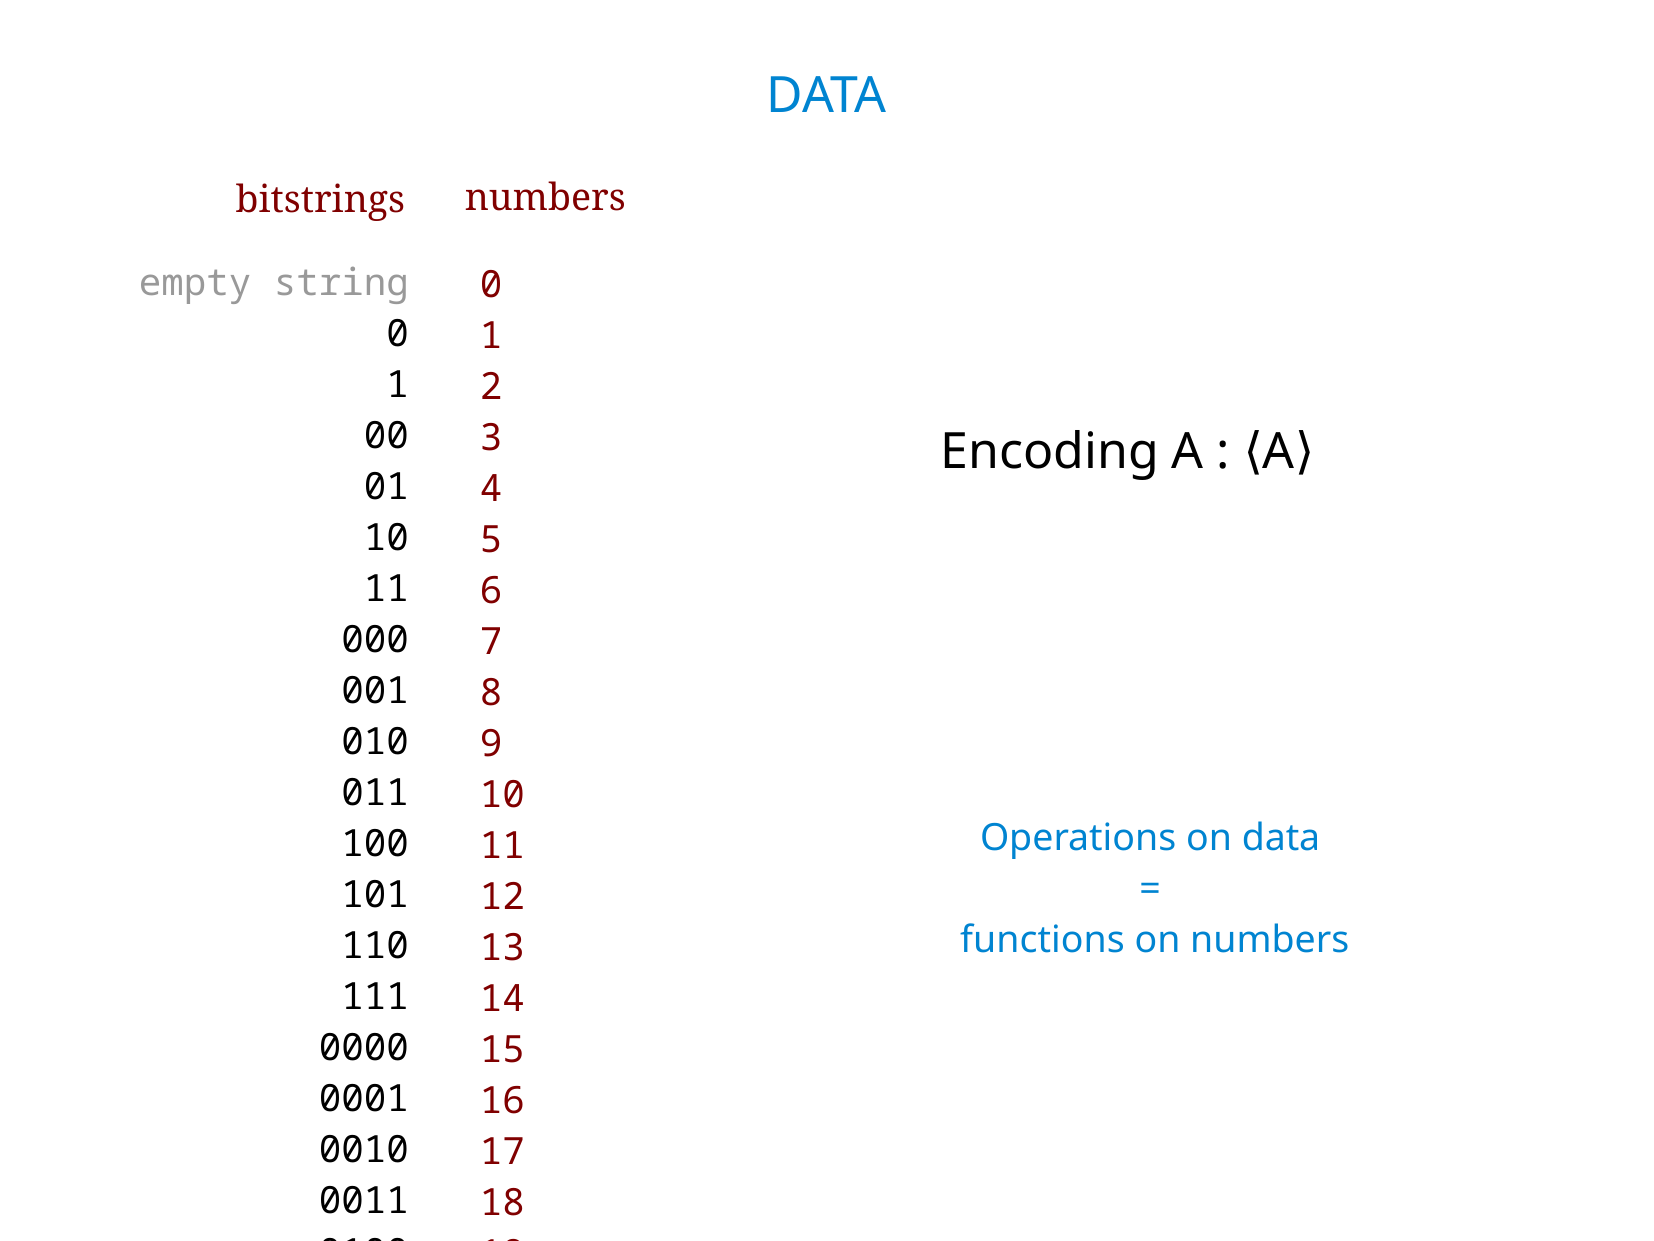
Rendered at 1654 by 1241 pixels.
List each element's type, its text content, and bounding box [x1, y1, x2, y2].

text_box Encoding A : ⟨A⟩ [855, 407, 1456, 481]
text_box numbers [450, 162, 691, 221]
text_box 0 1 2 3 4 5 6 7 8 9 10 11 12 13 14 15 16 17 18 19 20 21 22 23 24 25 26 27 28 29 [465, 250, 586, 1241]
text_box empty string 0 1 00 01 10 11 000 001 010 011 100 101 110 111 0000 0001 0010 0011 0100 0101 0110 0111 1000 1001 1010 1011 1100 1101 1110 1111 00000 00001 00010 00011 [90, 248, 424, 1241]
text_box Operations on data = functions on numbers [750, 803, 1561, 961]
title DATA [82, 61, 1571, 126]
text_box bitstrings [165, 165, 421, 223]
